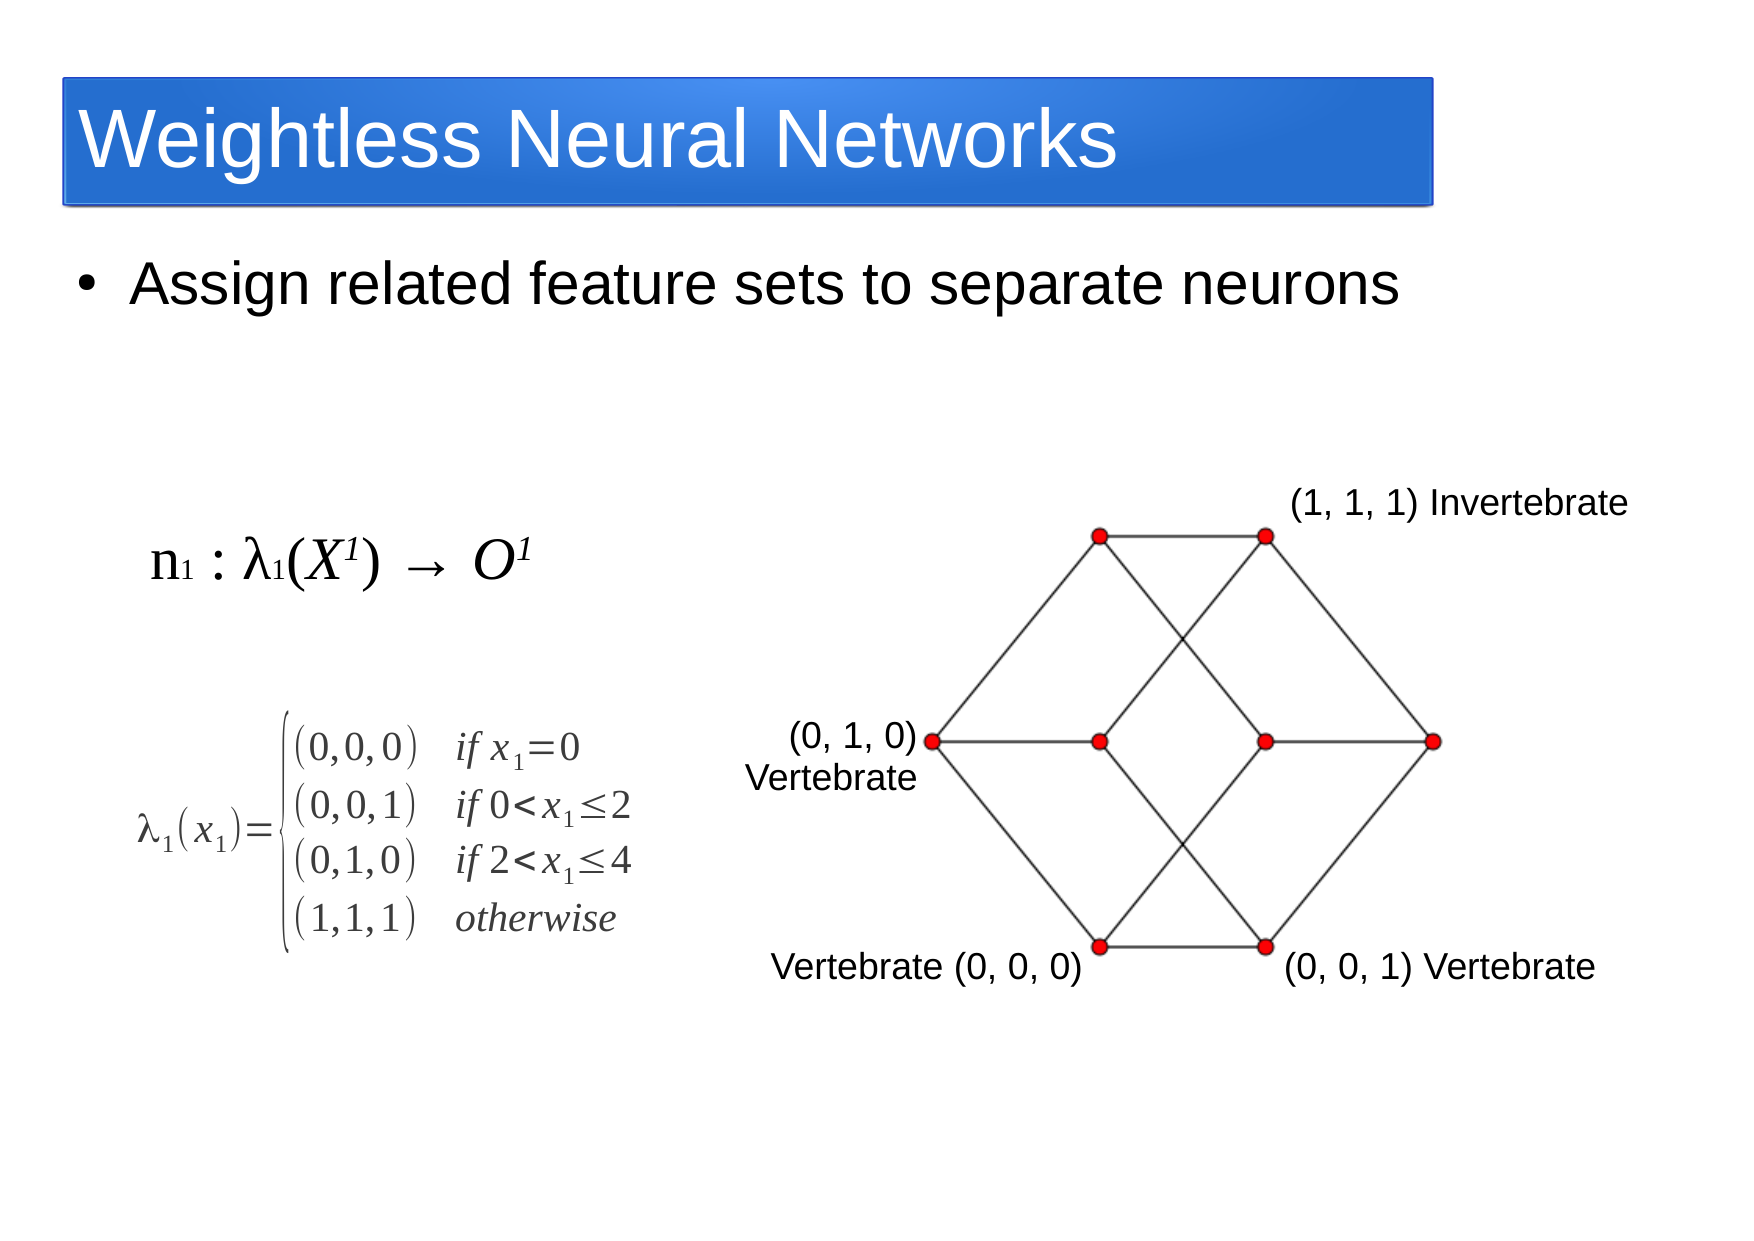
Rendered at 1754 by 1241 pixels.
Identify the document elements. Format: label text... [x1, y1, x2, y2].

chart [129, 708, 642, 955]
text_box (1, 1, 1) Invertebrate [1275, 474, 1665, 531]
title Weightless Neural Networks [78, 80, 1429, 198]
list Assign related feature sets to separate neurons [58, 249, 1696, 354]
picture [917, 521, 1449, 963]
text_box Vertebrate (0, 0, 0) [743, 937, 1098, 995]
text_box n1 : λ1(X1) → O1 [135, 518, 591, 604]
picture [58, 77, 1439, 209]
text_box (0, 0, 1) Vertebrate [1269, 937, 1618, 995]
text_box (0, 1, 0) Vertebrate [708, 707, 933, 815]
